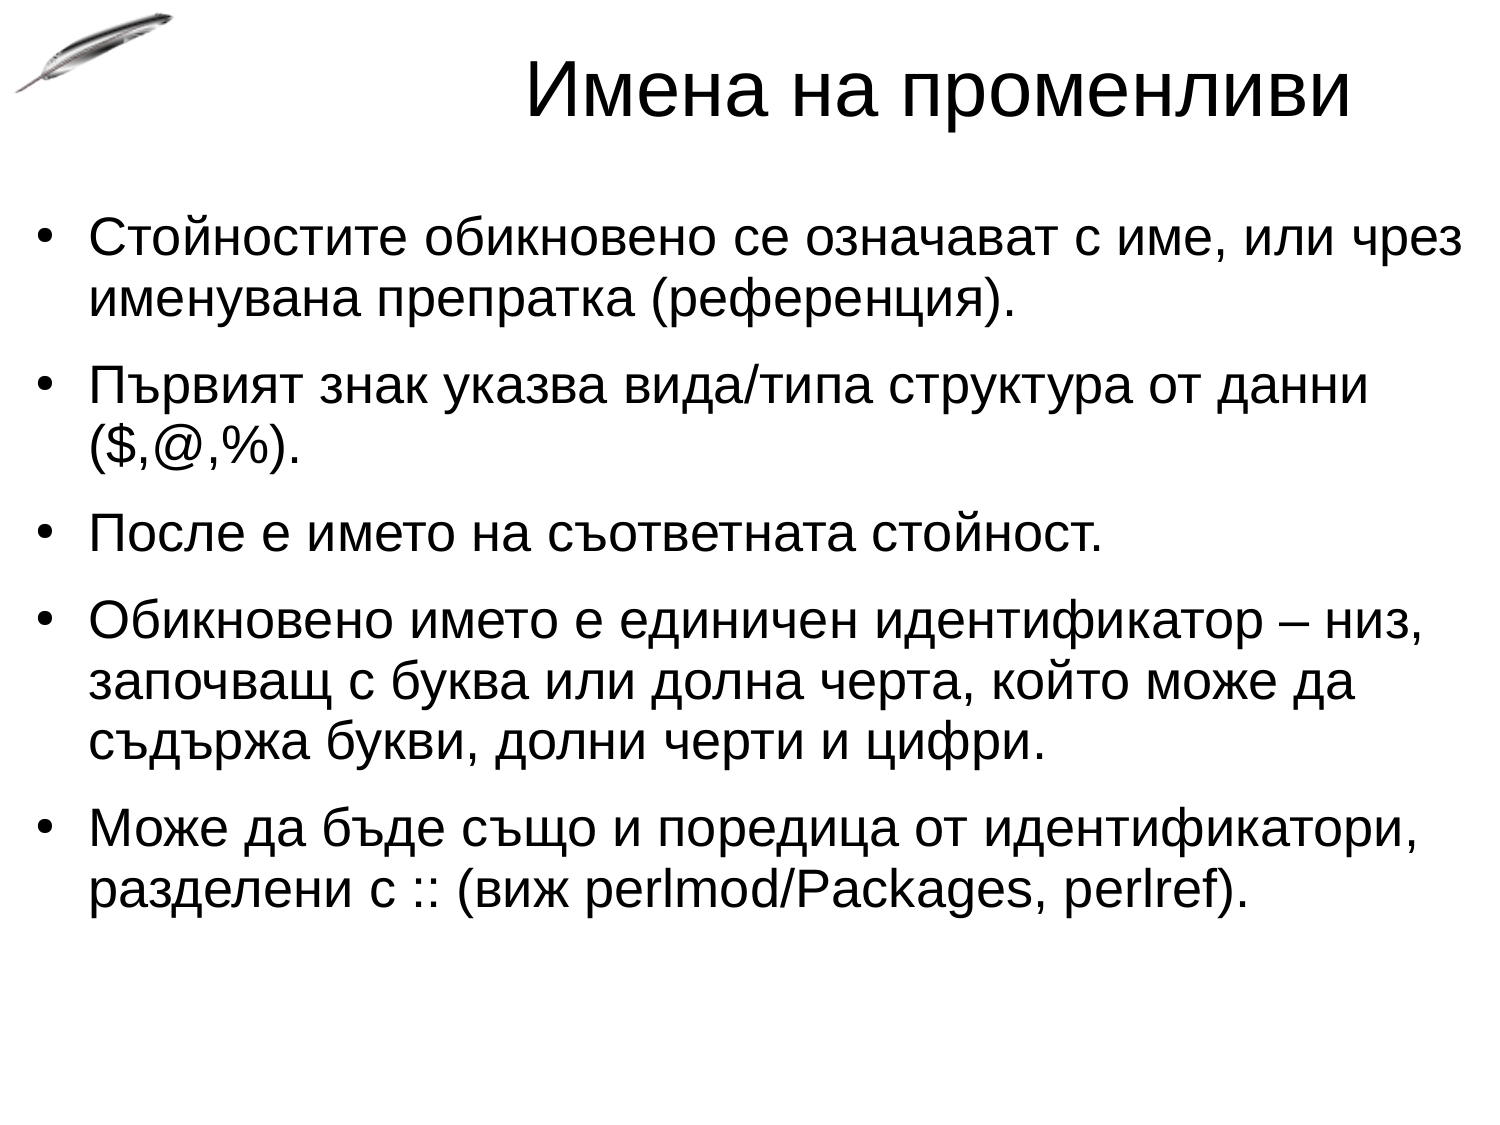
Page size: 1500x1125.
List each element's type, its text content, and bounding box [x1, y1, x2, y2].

picture [11, 11, 179, 95]
title Имена на променливи [419, 0, 1459, 179]
list Стойностите обикновено се означават с име, или чрез именувана препратка (референция). Първият знак указва вида/типа структура от данни ($,@,%). После е името на съответната стойност. Обикновено името е единичен идентификатор – низ, започващ с буква или долна черта, който може да съдържа букви, долни черти и цифри. Може да бъде също и поредица от идентификатори, разделени с :: (виж perlmod/Packages, perlref). [17, 206, 1500, 1083]
